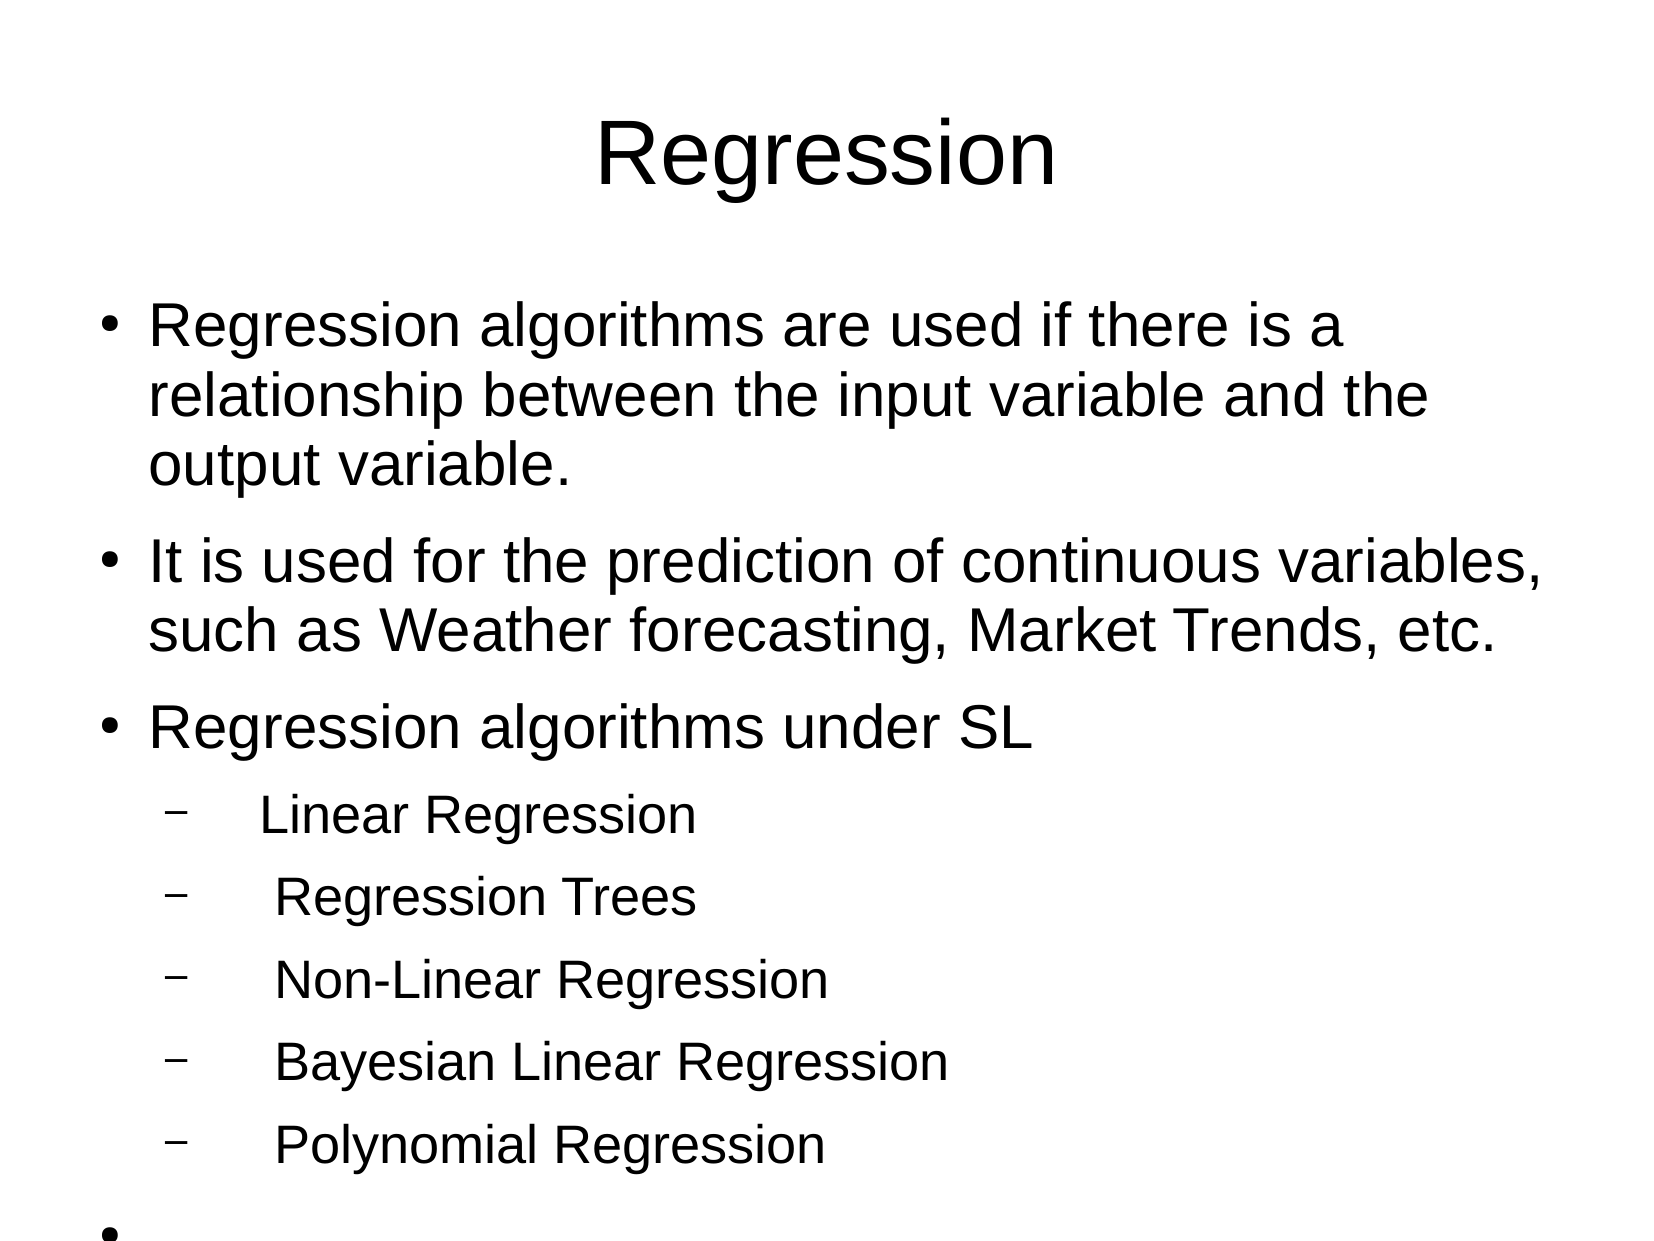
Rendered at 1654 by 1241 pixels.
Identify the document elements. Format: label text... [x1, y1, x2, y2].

list Regression algorithms are used if there is a relationship between the input variable and the output variable. It is used for the prediction of continuous variables, such as Weather forecasting, Market Trends, etc. Regression algorithms under SL Linear Regression Regression Trees Non-Linear Regression Bayesian Linear Regression Polynomial Regression [82, 290, 1571, 1229]
title Regression [82, 49, 1571, 257]
